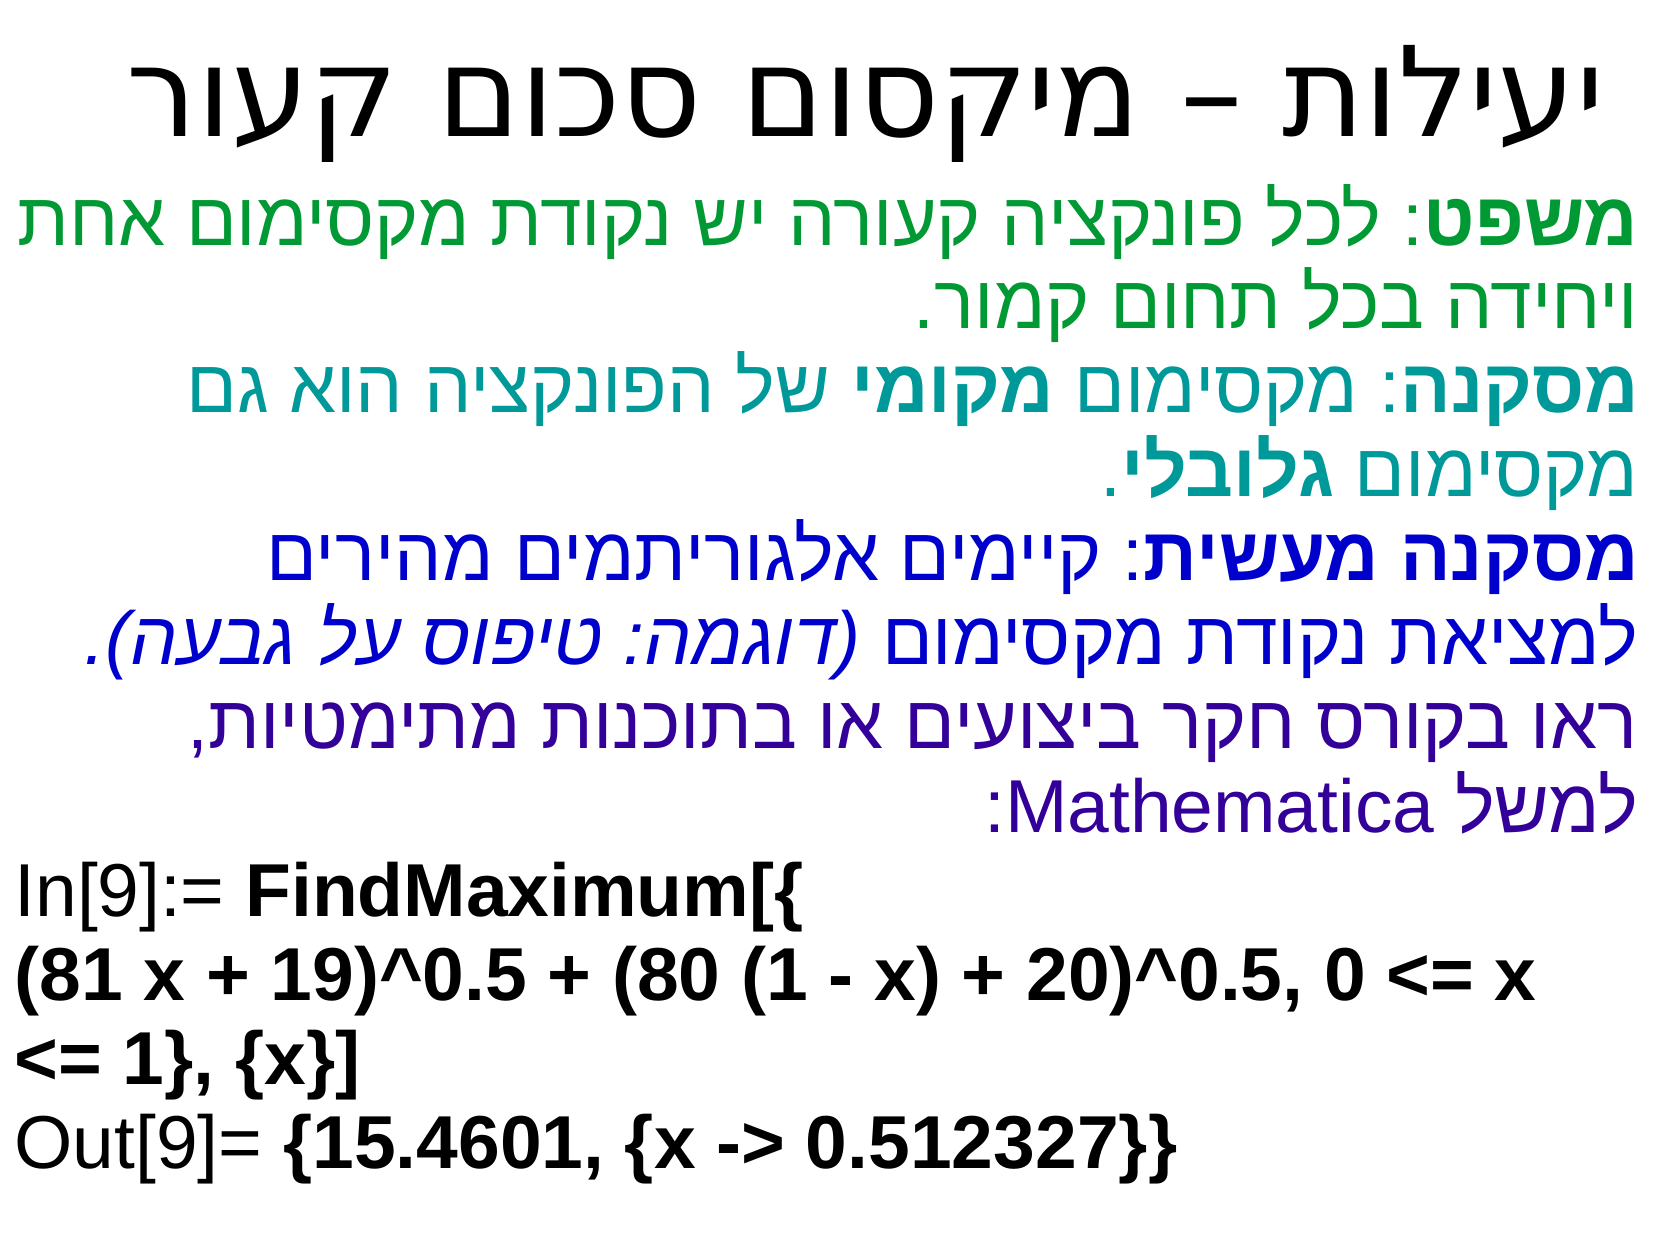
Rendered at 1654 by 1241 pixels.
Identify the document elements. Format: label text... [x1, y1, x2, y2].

title יעילות – מיקסום סכום קעור [30, 7, 1654, 166]
text_box משפט: לכל פונקציה קעורה יש נקודת מקסימום אחת ויחידה בכל תחום קמור. מסקנה: מקסימום מקומי של הפונקציה הוא גם מקסימום גלובלי. מסקנה מעשית: קיימים אלגוריתמים מהירים למציאת נקודת מקסימום (דוגמה: טיפוס על גבעה). ראו בקורס חקר ביצועים או בתוכנות מתימטיות, למשל Mathematica: In[9]:= FindMaximum[{ (81 x + 19)^0.5 + (80 (1 - x) + 20)^0.5, 0 <= x <= 1}, {x}] Out[9]= {15.4601, {x -> 0.512327}} [0, 169, 1654, 1228]
